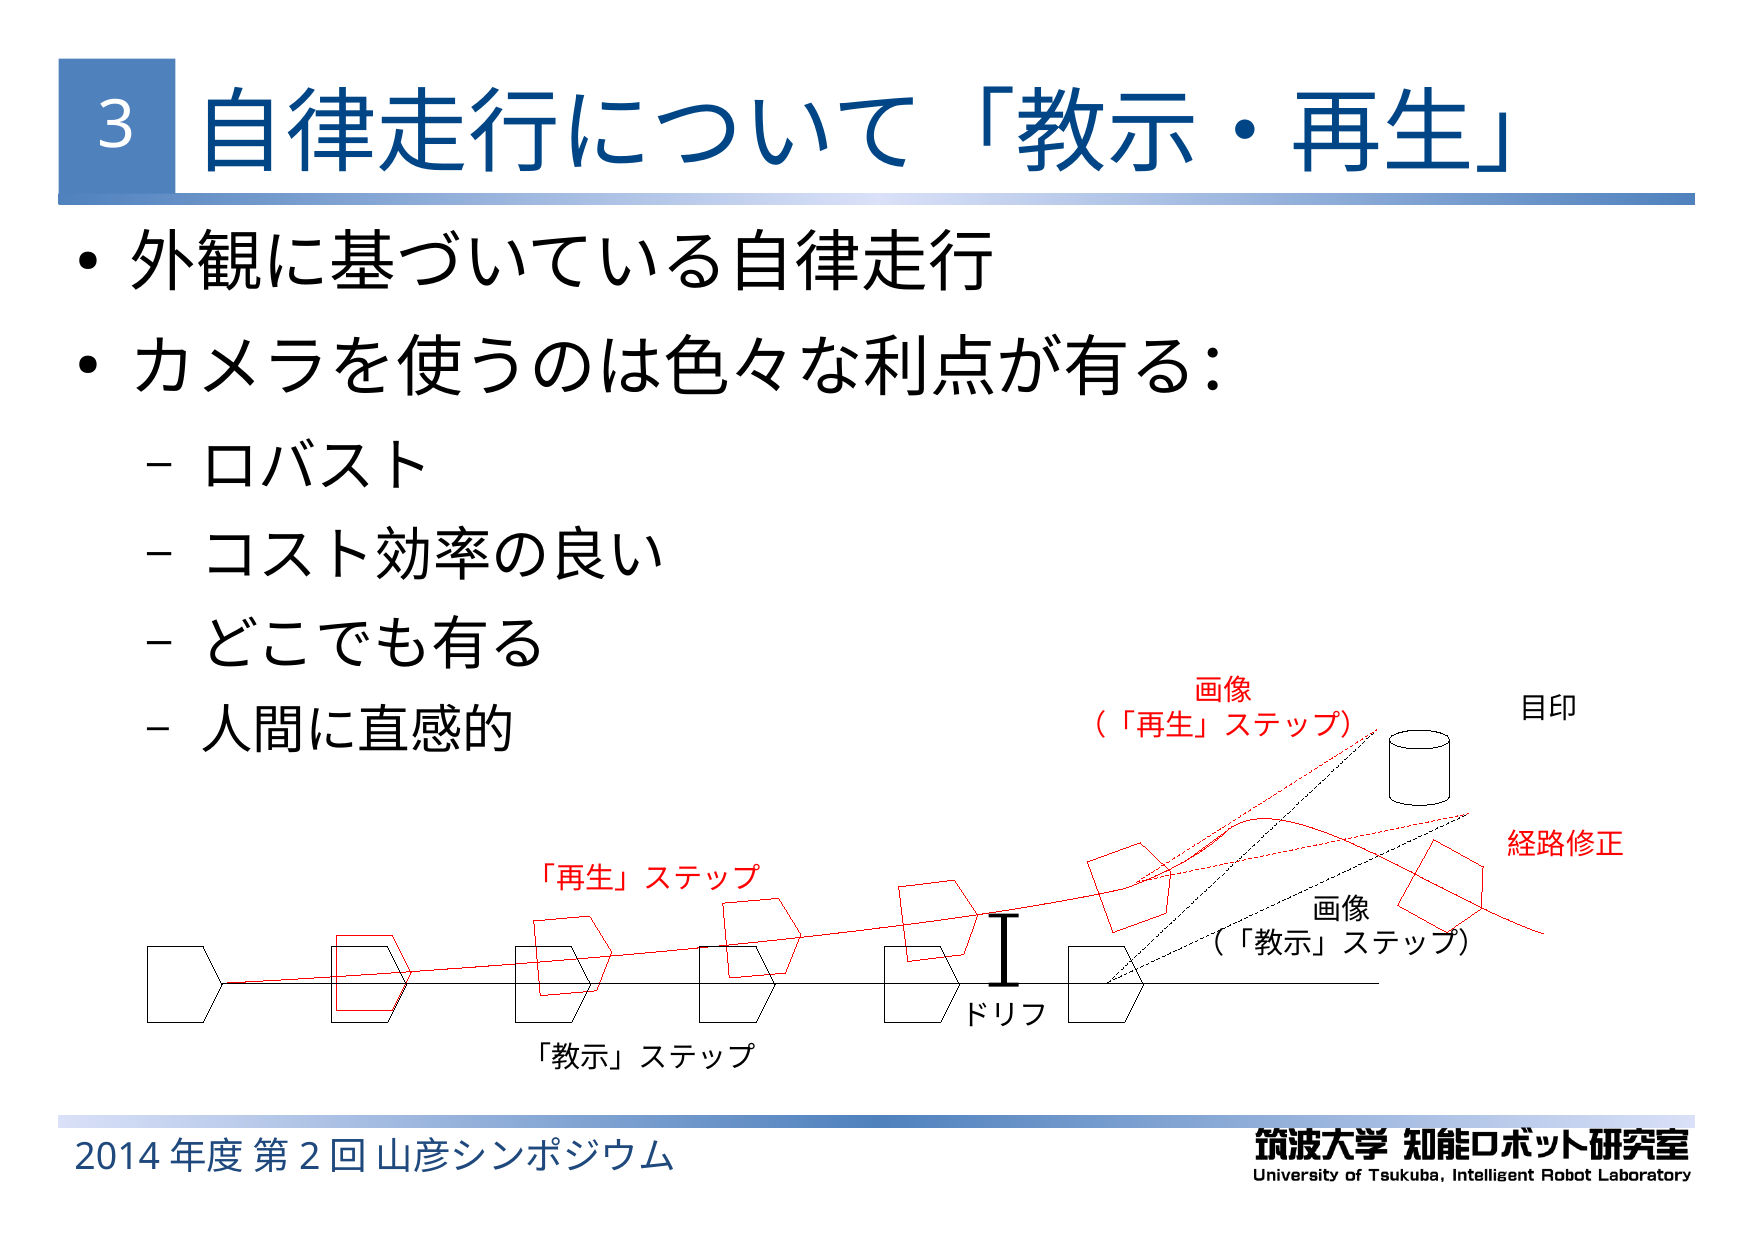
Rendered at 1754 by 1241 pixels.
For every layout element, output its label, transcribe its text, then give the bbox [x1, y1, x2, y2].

picture [1252, 1127, 1691, 1182]
title 自律走行について「教示・再生」 [193, 61, 1651, 205]
text_box ドリフ [946, 991, 1064, 1041]
list 外観に基づいている自律走行 カメラを使うのは色々な利点が有る： ロバスト コスト効率の良い どこでも有る 人間に直感的 [58, 223, 1696, 1116]
text_box 目印 [1504, 684, 1593, 734]
text_box 画像 （「再生」ステップ） [1062, 666, 1385, 750]
text_box 「再生」ステップ [512, 853, 776, 903]
text_box 画像 （「教示」ステップ） [1180, 884, 1503, 969]
text_box 経路修正 [1492, 819, 1640, 869]
text_box 「教示」ステップ [507, 1032, 771, 1082]
